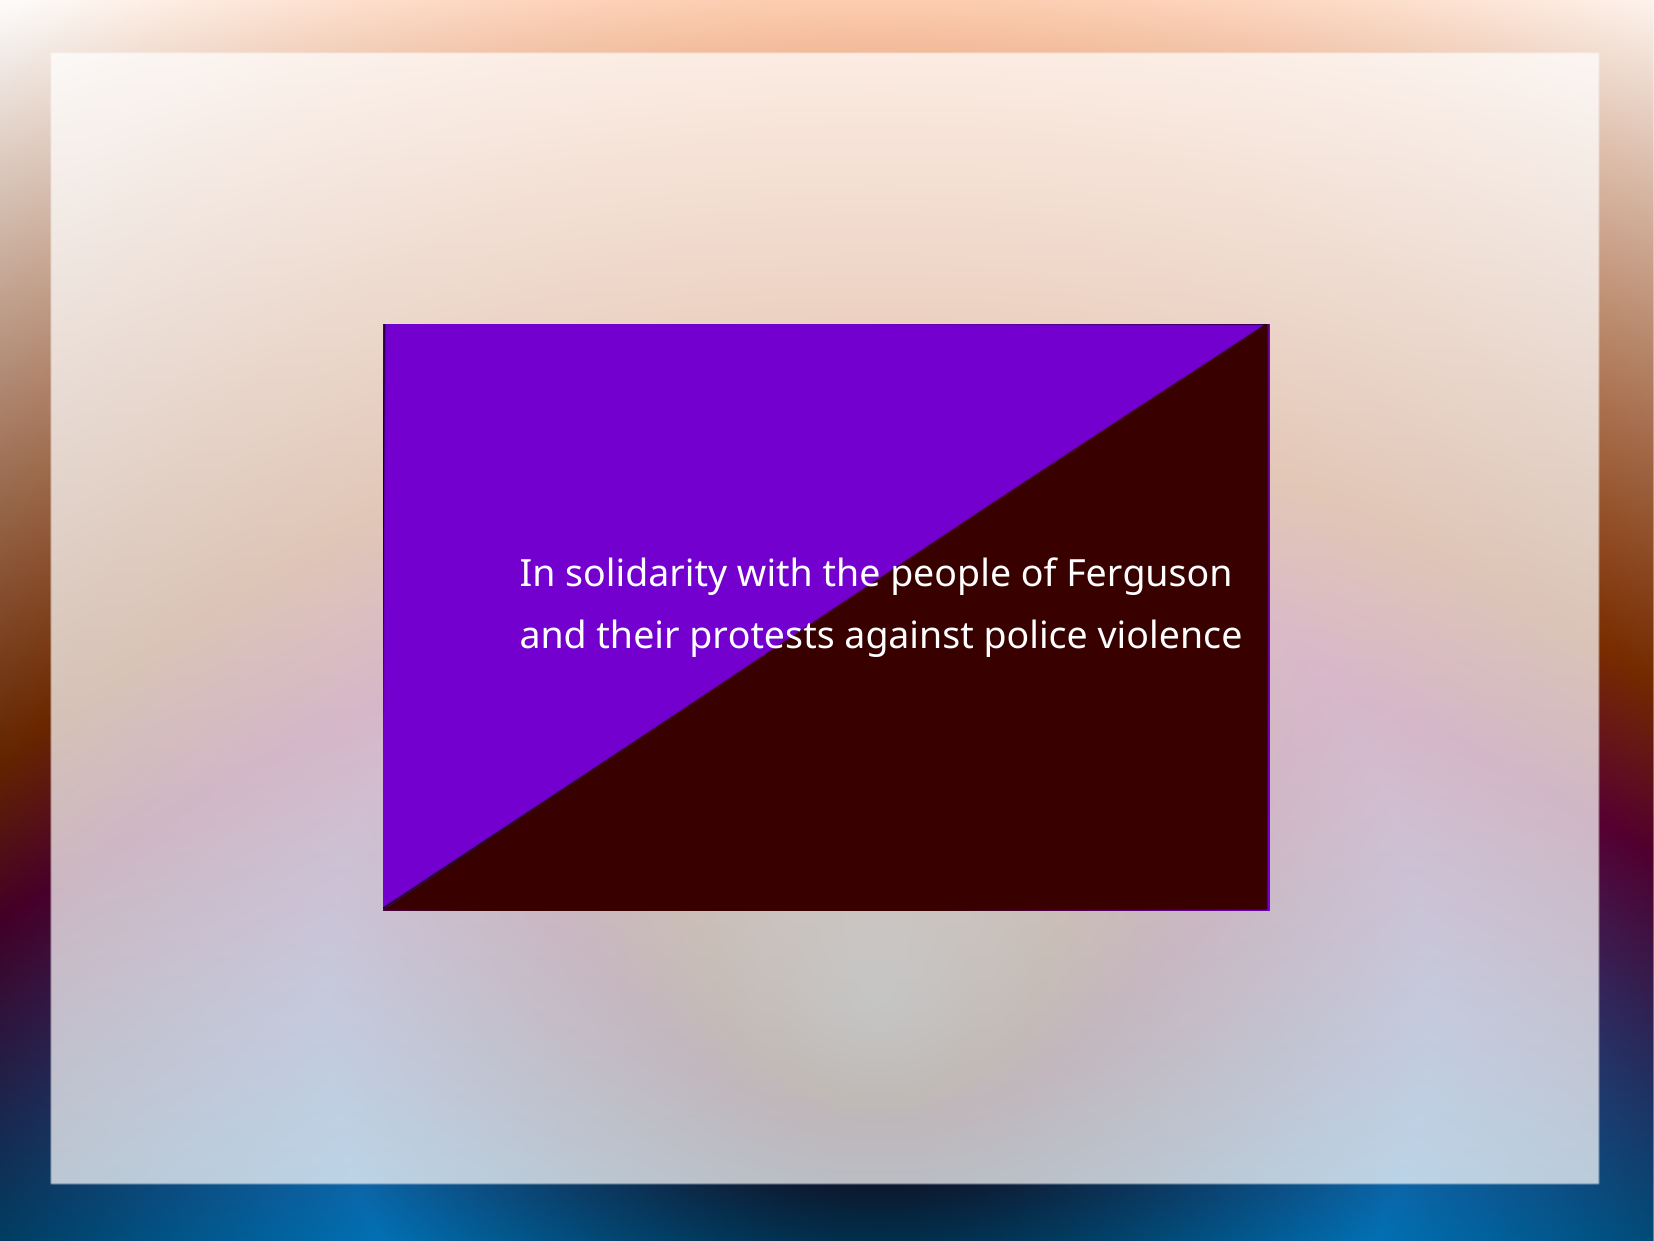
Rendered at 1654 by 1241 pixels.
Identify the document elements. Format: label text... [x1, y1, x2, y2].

picture [0, 0, 1654, 1241]
list In solidarity with the people of Ferguson and their protests against police violence [354, 545, 1326, 783]
